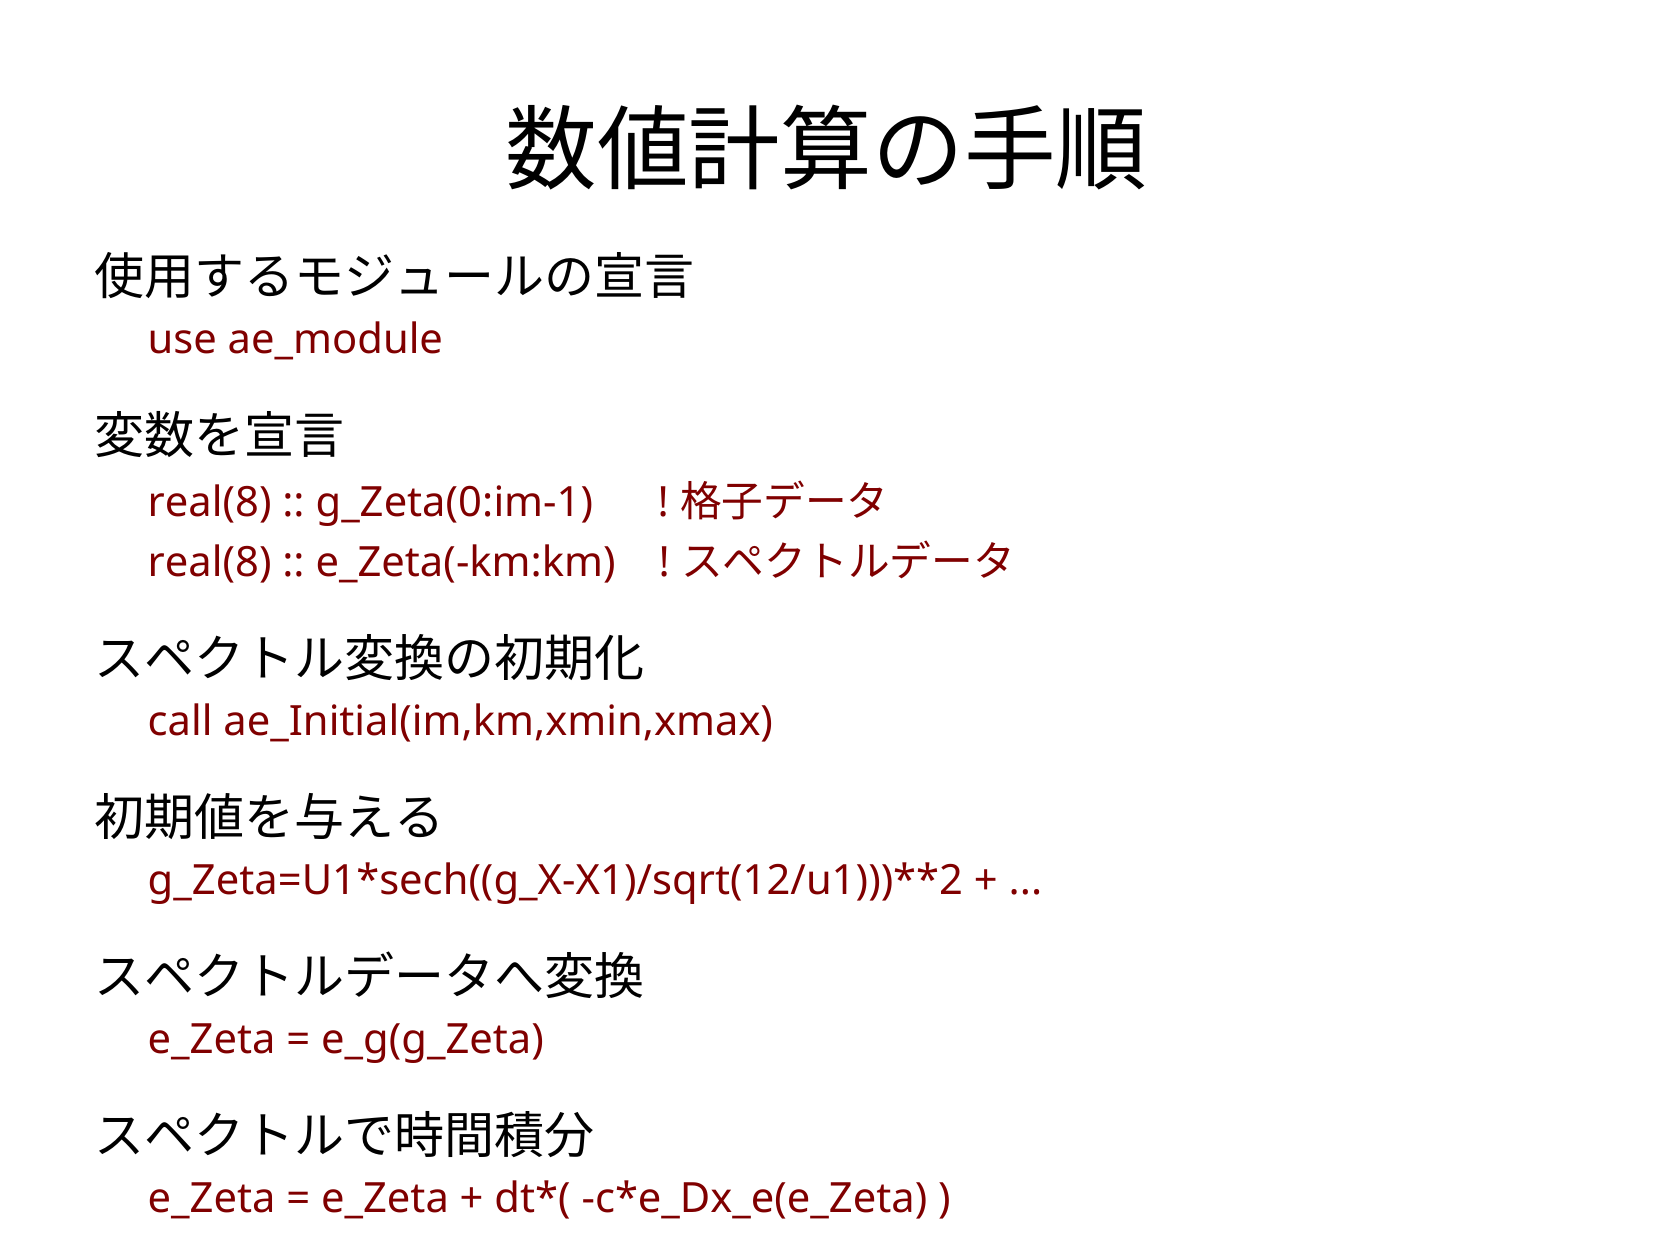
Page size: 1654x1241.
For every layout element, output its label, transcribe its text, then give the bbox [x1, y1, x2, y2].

list 使用するモジュールの宣言 use ae_module 変数を宣言 real(8) :: g_Zeta(0:im-1) ! 格子データ real(8) :: e_Zeta(-km:km) ! スペクトルデータ スペクトル変換の初期化 call ae_Initial(im,km,xmin,xmax) 初期値を与える g_Zeta=U1*sech((g_X-X1)/sqrt(12/u1)))**2 + ... スペクトルデータへ変換 e_Zeta = e_g(g_Zeta) スペクトルで時間積分 e_Zeta = e_Zeta + dt*( -c*e_Dx_e(e_Zeta) ) 実空間データへ戻す（出力時） g_Zeta = g_e(e_Zeta) [76, 236, 1565, 1204]
title 数値計算の手順 [82, 49, 1571, 237]
